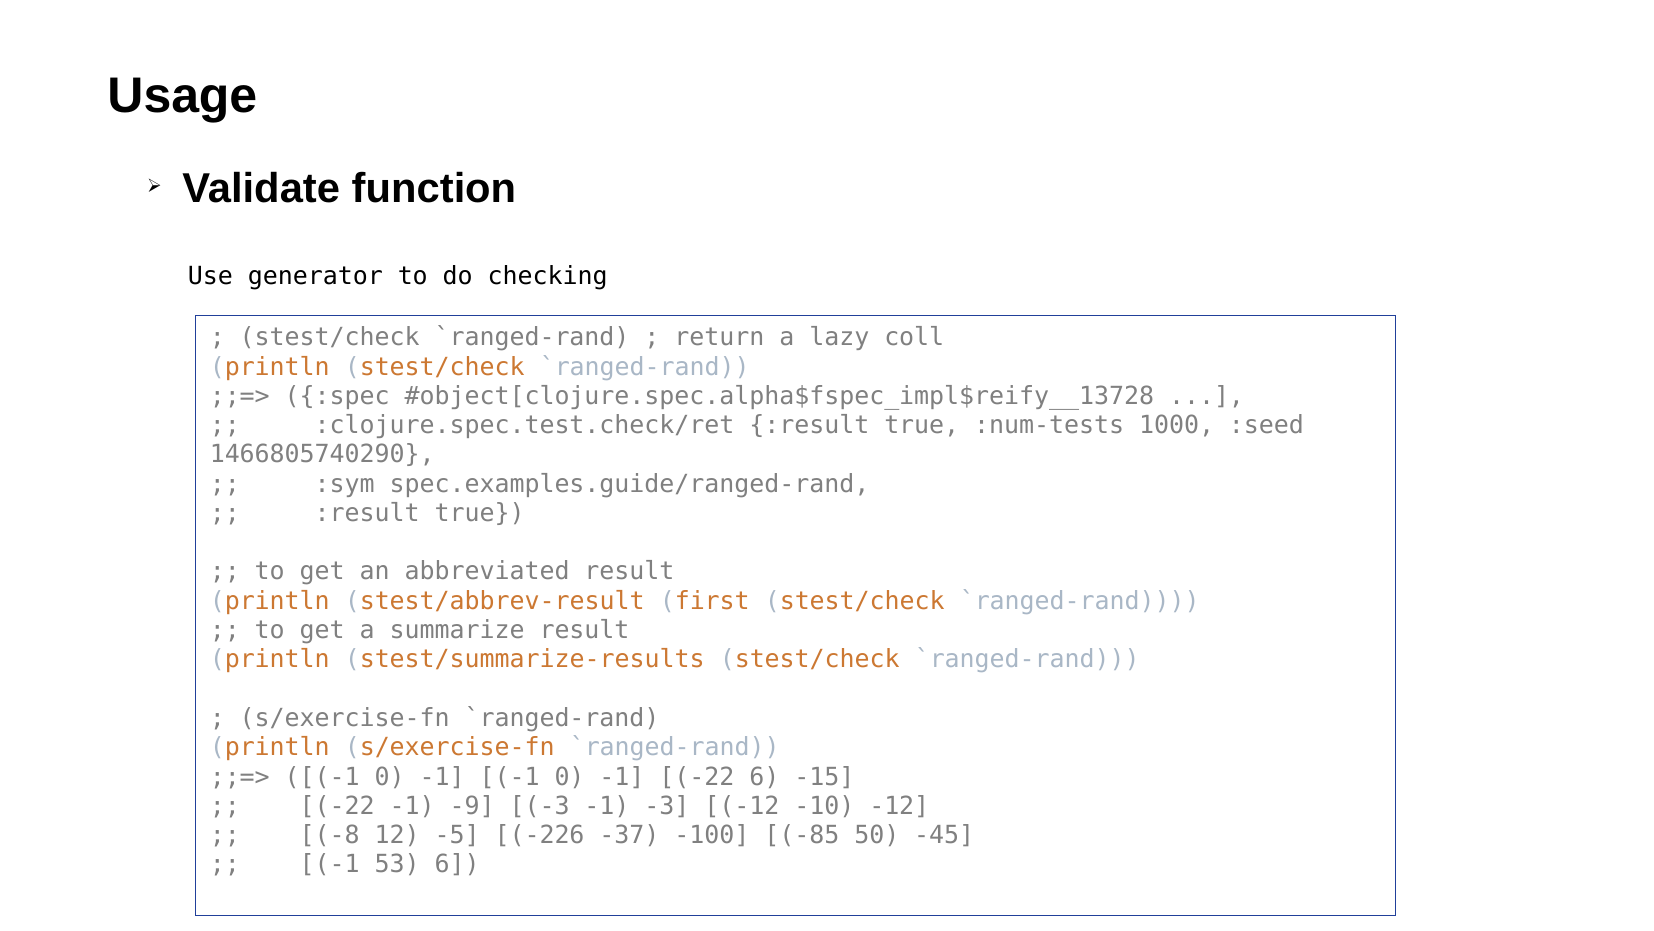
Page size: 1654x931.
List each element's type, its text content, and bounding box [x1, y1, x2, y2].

text_box Use generator to do checking [173, 253, 1491, 346]
text_box ; (stest/check `ranged-rand) ; return a lazy coll (println (stest/check `ranged-rand)) ;;=> ({:spec #object[clojure.spec.alpha$fspec_impl$reify__13728 ...], ;; :clojure.spec.test.check/ret {:result true, :num-tests 1000, :seed 1466805740290}, ;; :sym spec.examples.guide/ranged-rand, ;; :result true}) ;; to get an abbreviated result (println (stest/abbrev-result (first (stest/check `ranged-rand)))) ;; to get a summarize result (println (stest/summarize-results (stest/check `ranged-rand))) ; (s/exercise-fn `ranged-rand) (println (s/exercise-fn `ranged-rand)) ;;=> ([(-1 0) -1] [(-1 0) -1] [(-22 6) -15] ;; [(-22 -1) -9] [(-3 -1) -3] [(-12 -10) -12] ;; [(-8 12) -5] [(-226 -37) -100] [(-85 50) -45] ;; [(-1 53) 6]) [195, 315, 1396, 916]
text_box Usage [92, 60, 858, 131]
text_box Validate function [132, 157, 733, 220]
